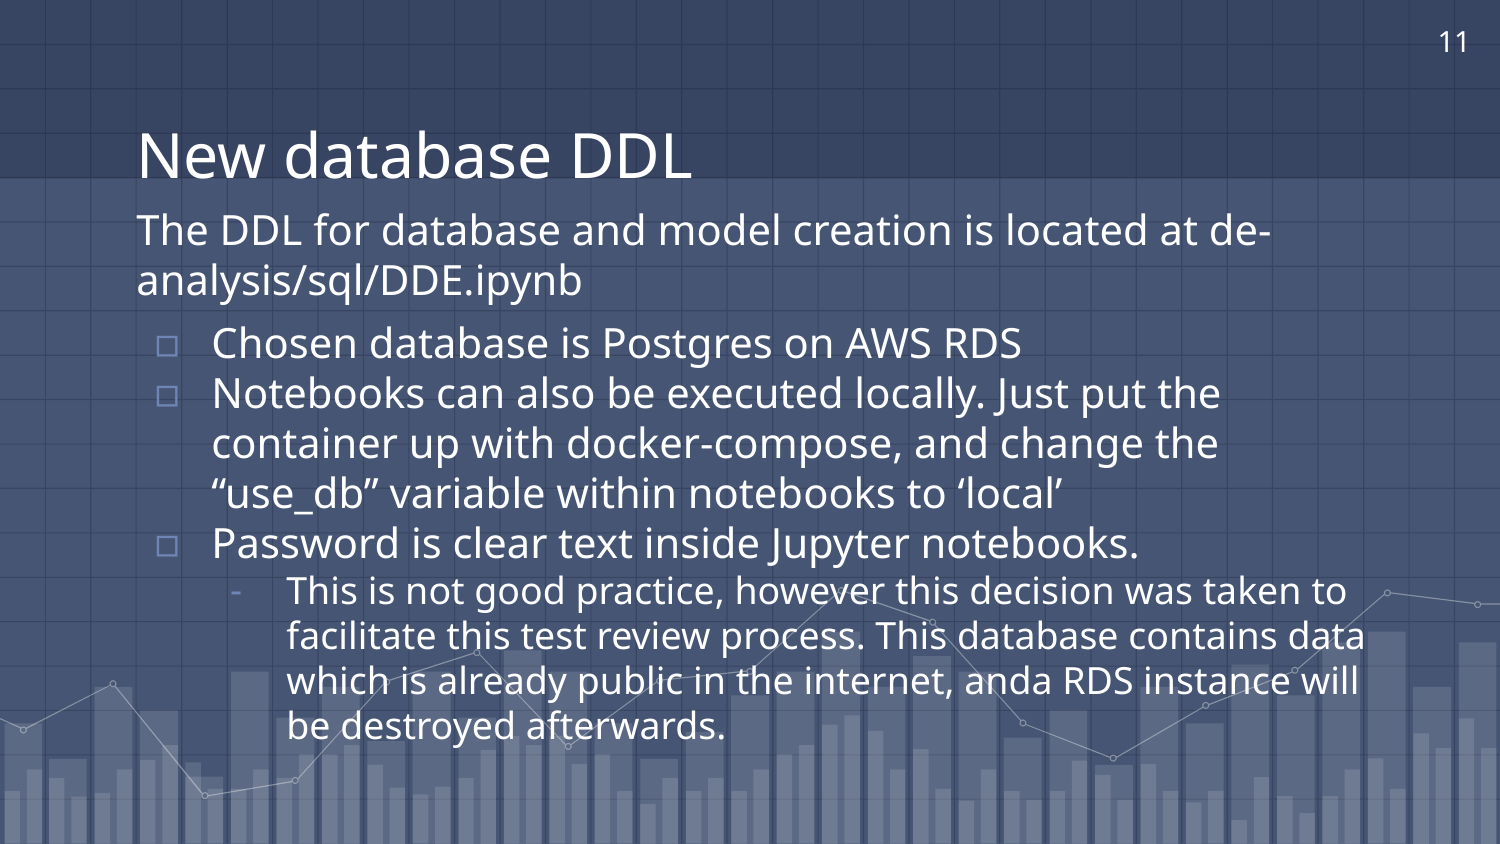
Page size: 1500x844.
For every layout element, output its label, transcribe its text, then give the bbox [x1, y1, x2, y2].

slide_number 1 [1408, 0, 1500, 88]
list The DDL for database and model creation is located at de-analysis/sql/DDE.ipynb Chosen database is Postgres on AWS RDS Notebooks can also be executed locally. Just put the container up with docker-compose, and change the “use_db” variable within notebooks to ‘local’ Password is clear text inside Jupyter notebooks. This is not good practice, however this decision was taken to facilitate this test review process. This database contains data which is already public in the internet, anda RDS instance will be destroyed afterwards. [121, 189, 1383, 698]
title New database DDL [121, 65, 1383, 189]
